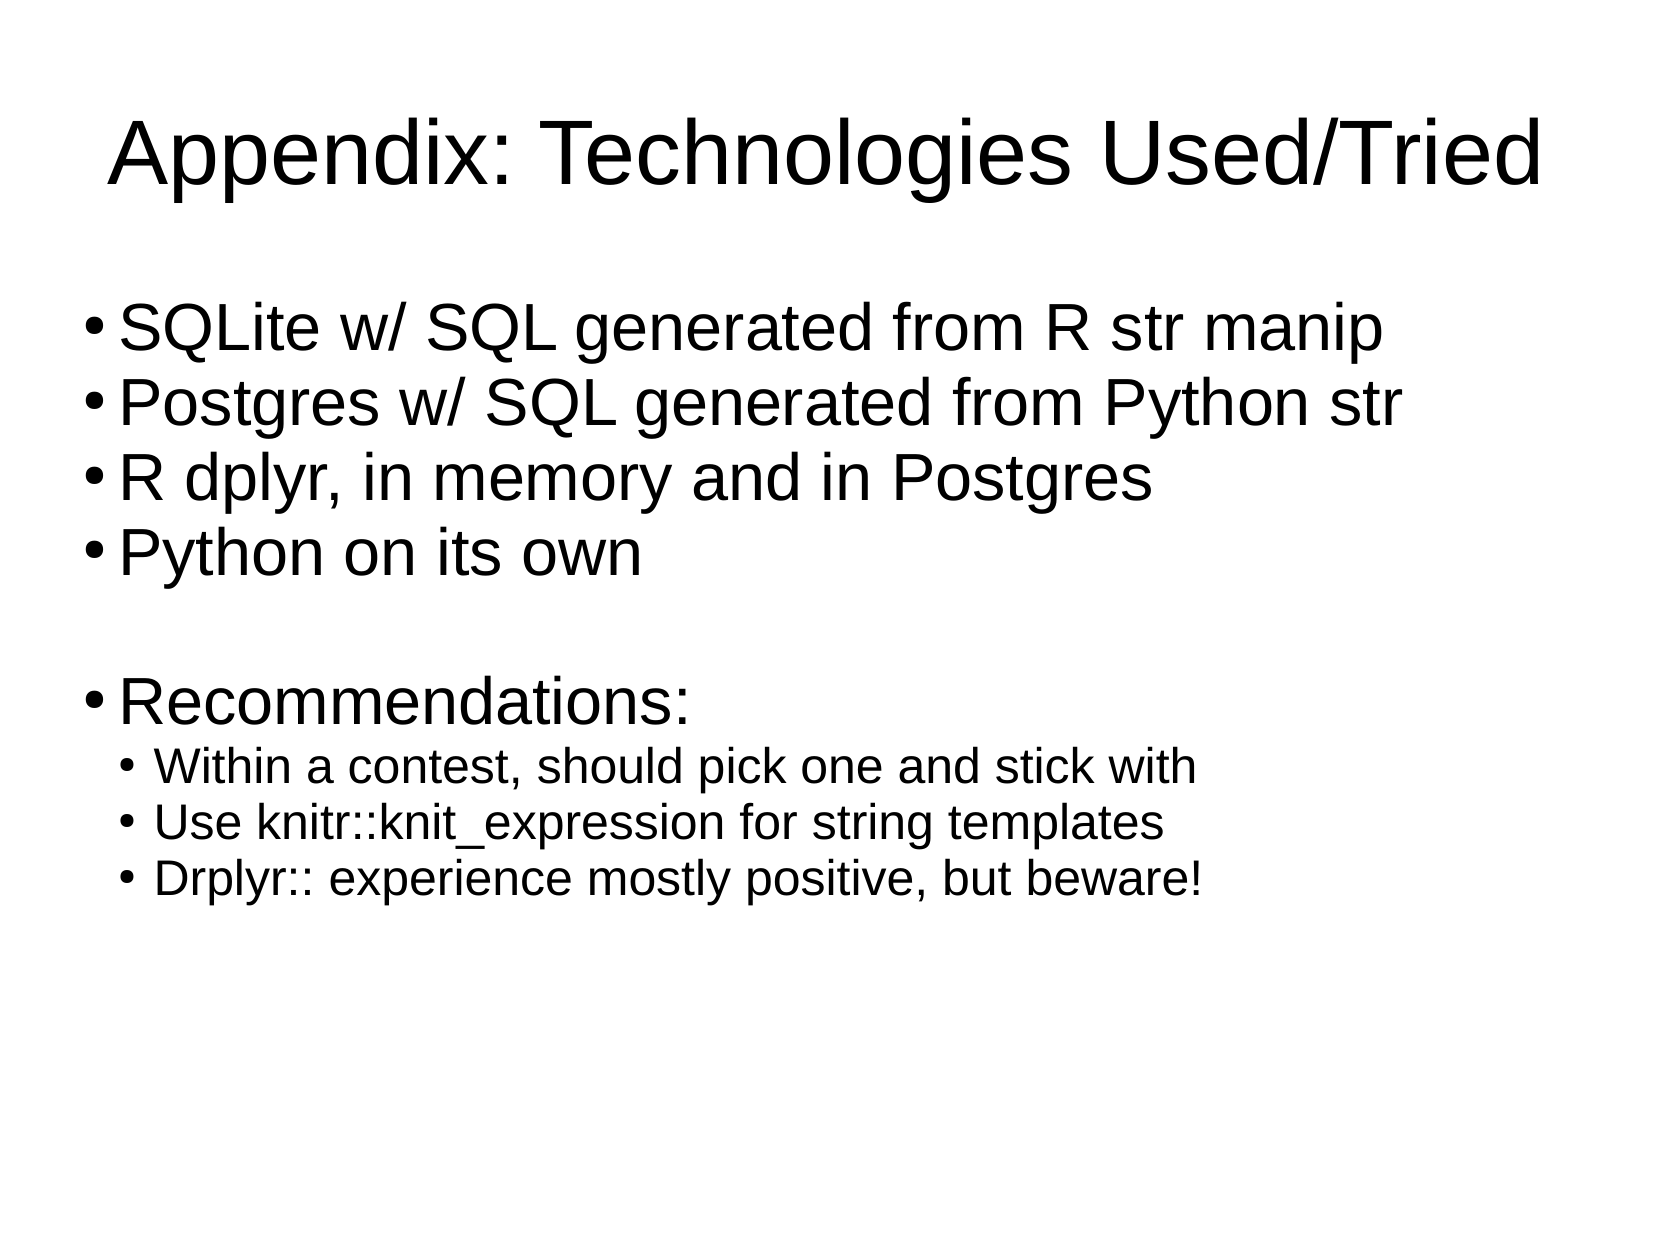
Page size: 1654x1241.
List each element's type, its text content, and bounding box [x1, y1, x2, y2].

title Appendix: Technologies Used/Tried [82, 49, 1571, 257]
subtitle SQLite w/ SQL generated from R str manip Postgres w/ SQL generated from Python str R dplyr, in memory and in Postgres Python on its own Recommendations: Within a contest, should pick one and stick with Use knitr::knit_expression for string templates Drplyr:: experience mostly positive, but beware! [82, 290, 1571, 1010]
